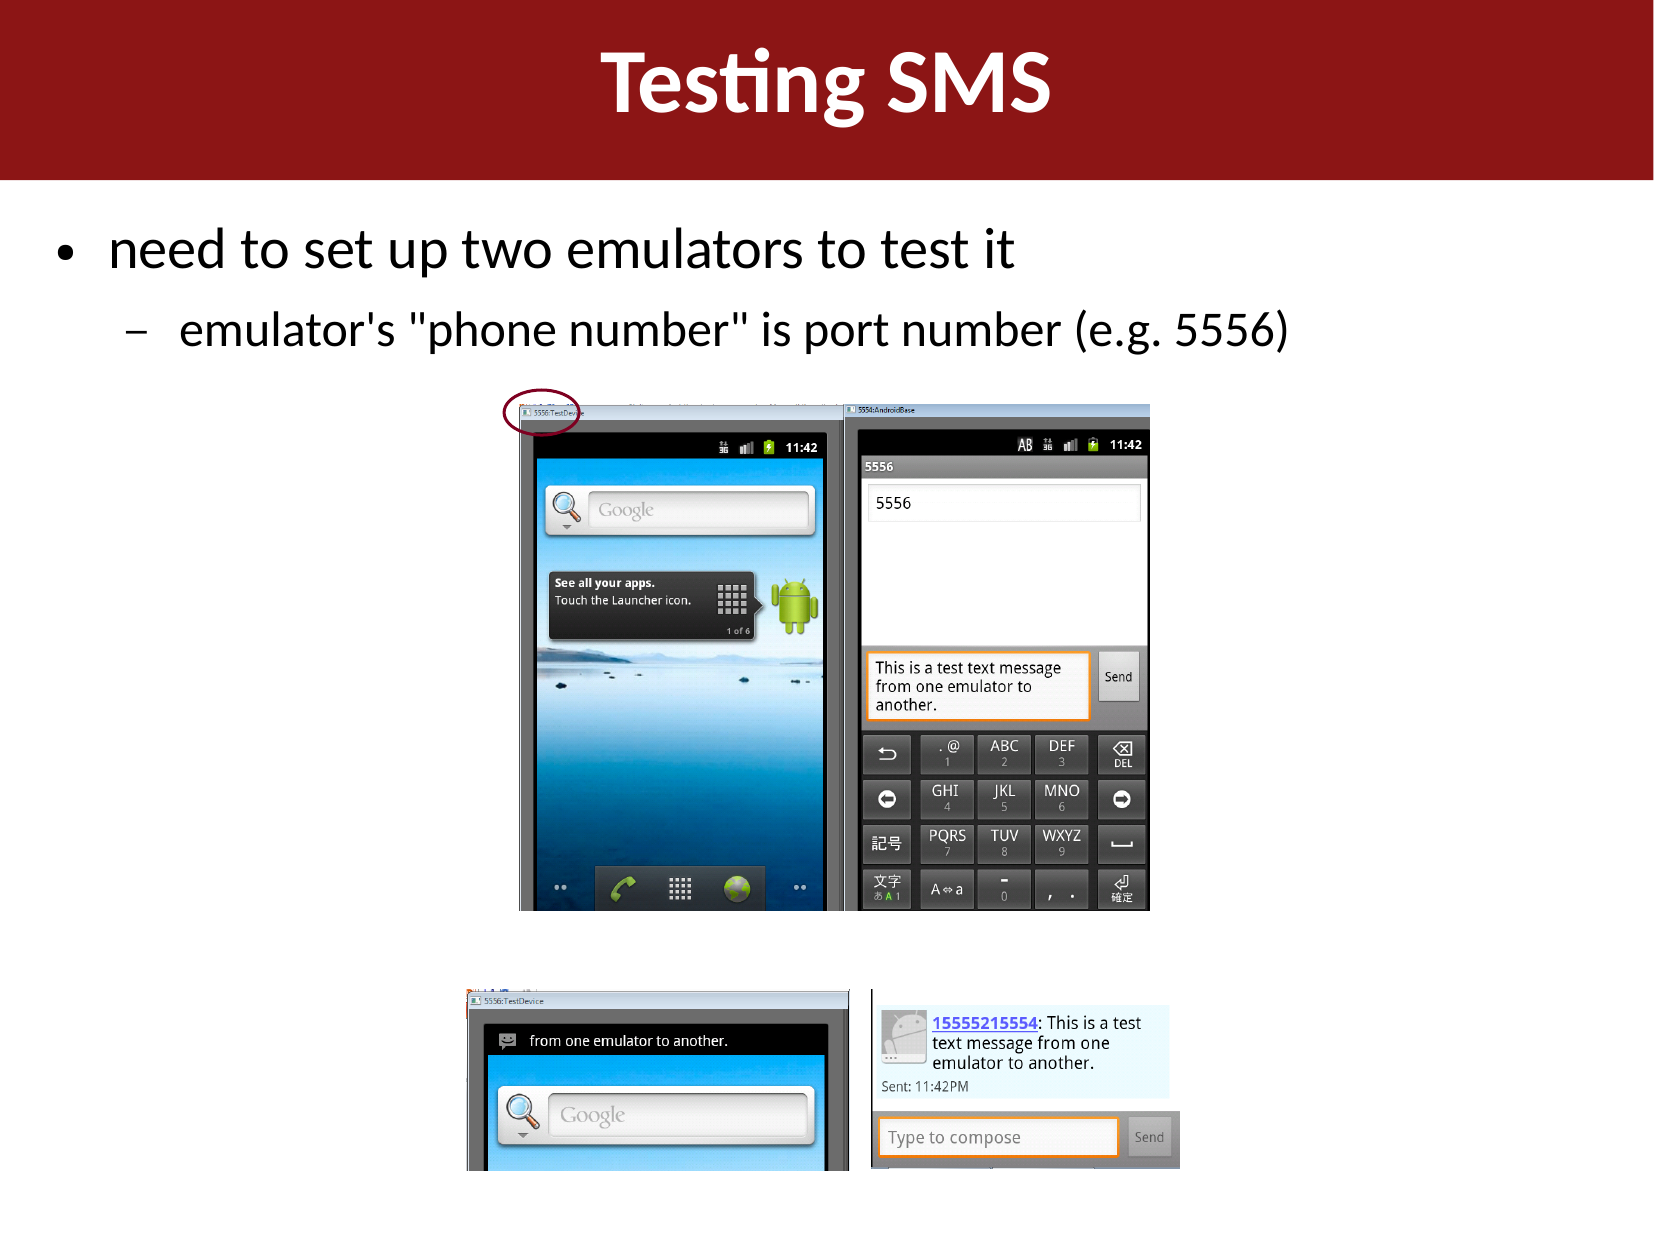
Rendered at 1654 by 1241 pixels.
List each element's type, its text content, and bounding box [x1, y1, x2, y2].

picture [519, 404, 1150, 911]
title Testing SMS [0, 0, 1654, 181]
picture [871, 989, 1180, 1169]
picture [466, 989, 850, 1171]
picture [519, 404, 577, 433]
list need to set up two emulators to test it emulator's "phone number" is port number (e.g. 5556) [37, 225, 1636, 1186]
